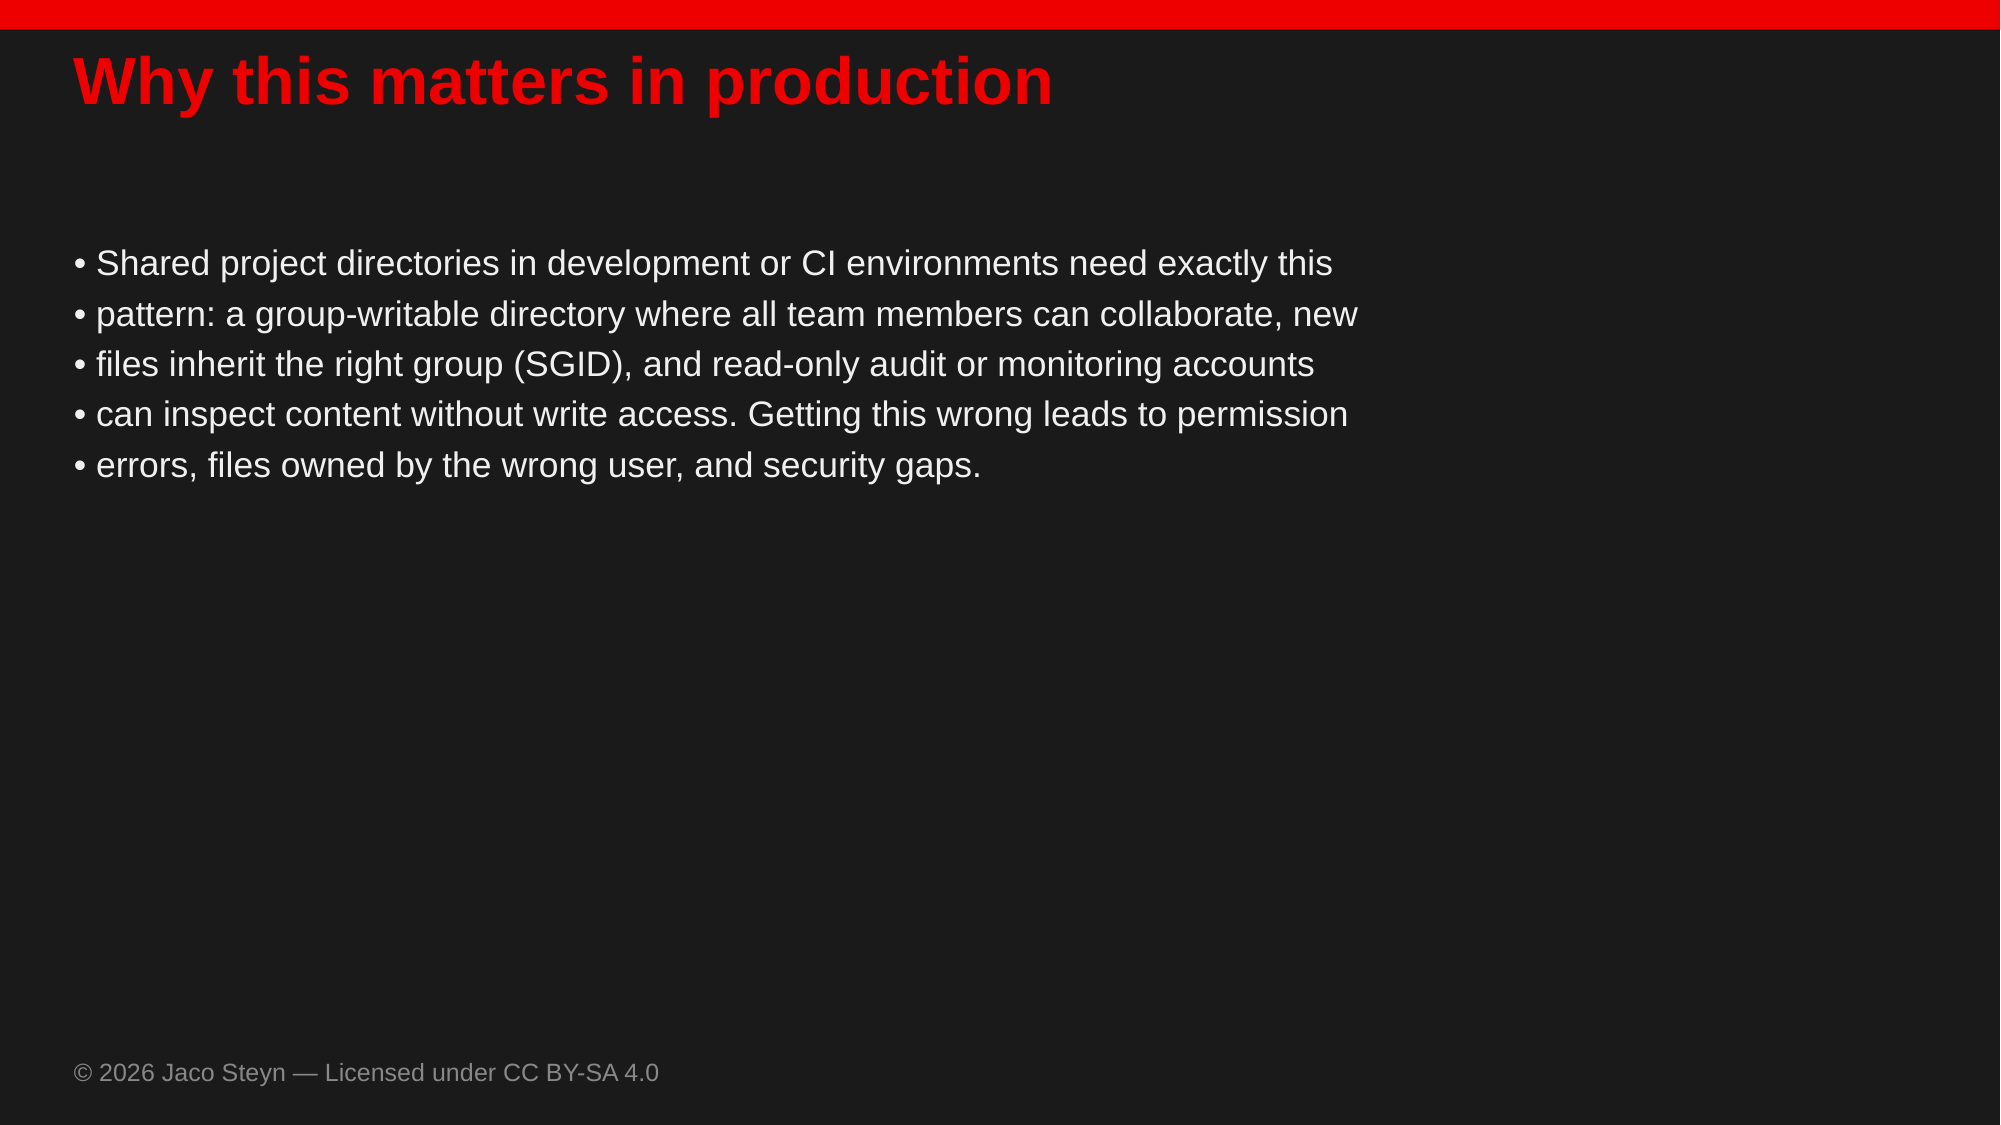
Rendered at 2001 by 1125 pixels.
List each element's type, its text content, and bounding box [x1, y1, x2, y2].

text_box Why this matters in production [59, 36, 1942, 208]
text_box • Shared project directories in development or CI environments need exactly this • pattern: a group-writable directory where all team members can collaborate, new • files inherit the right group (SGID), and read-only audit or monitoring accounts • can inspect content without write access. Getting this wrong leads to permission • errors, files owned by the wrong user, and security gaps. [59, 236, 1942, 1037]
text_box © 2026 Jaco Steyn — Licensed under CC BY-SA 4.0 [59, 1051, 1942, 1093]
text_box [0, 0, 2001, 30]
